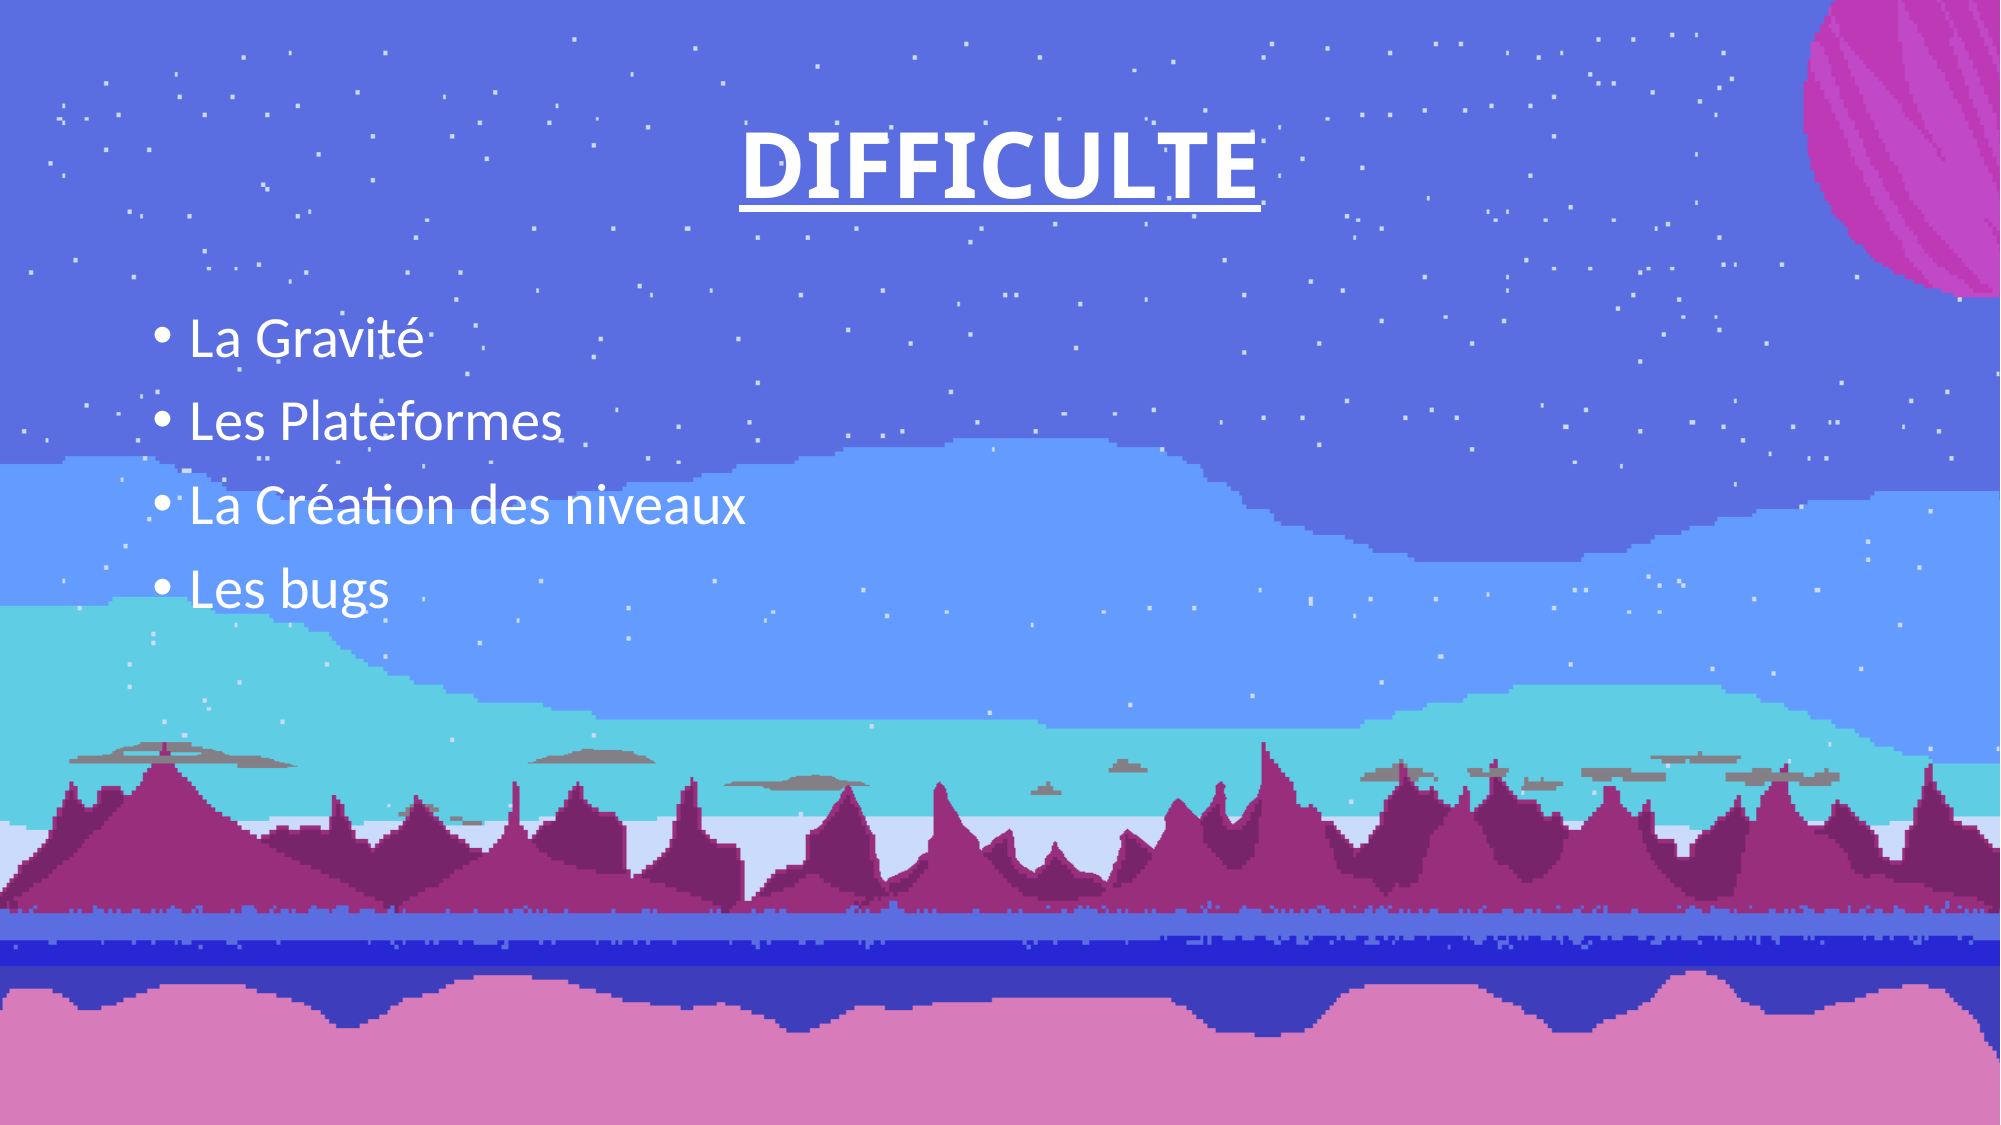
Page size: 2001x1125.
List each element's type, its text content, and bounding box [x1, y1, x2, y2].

list La Gravité Les Plateformes La Création des niveaux Les bugs [137, 299, 1863, 1014]
picture [0, 0, 2000, 1125]
title DIFFICULTE [137, 59, 1863, 278]
